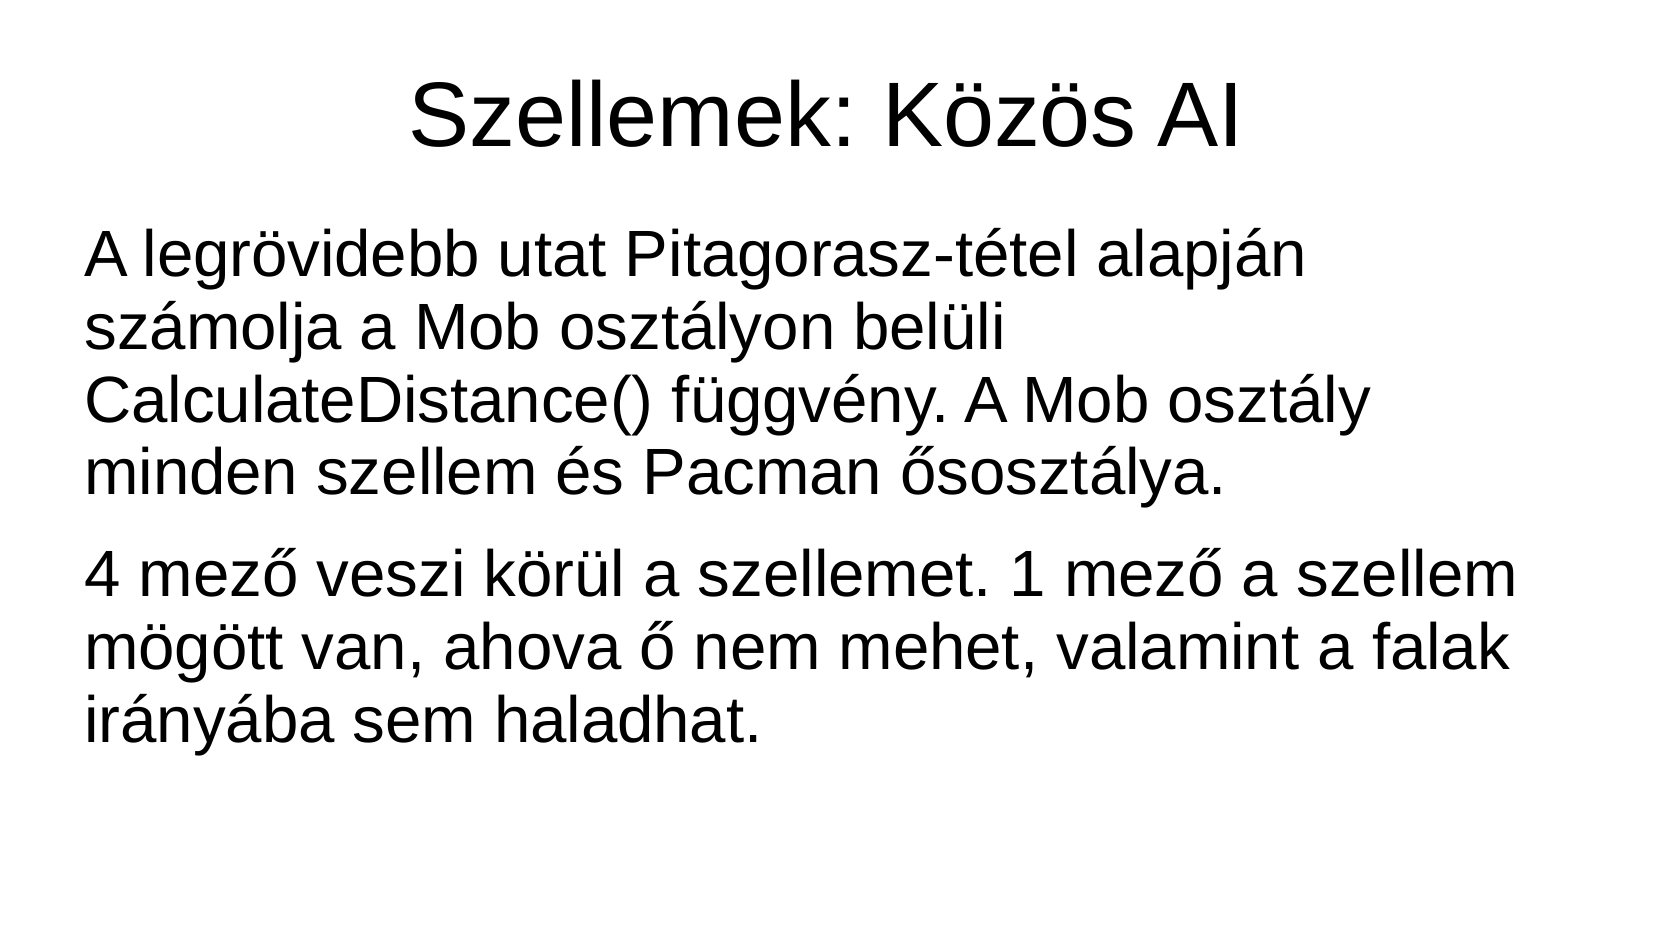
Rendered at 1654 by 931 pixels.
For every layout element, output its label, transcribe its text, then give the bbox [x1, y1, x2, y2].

list A legrövidebb utat Pitagorasz-tétel alapján számolja a Mob osztályon belüli CalculateDistance() függvény. A Mob osztály minden szellem és Pacman ősosztálya. 4 mező veszi körül a szellemet. 1 mező a szellem mögött van, ahova ő nem mehet, valamint a falak irányába sem haladhat. [15, 217, 1571, 758]
title Szellemek: Közös AI [82, 37, 1571, 193]
